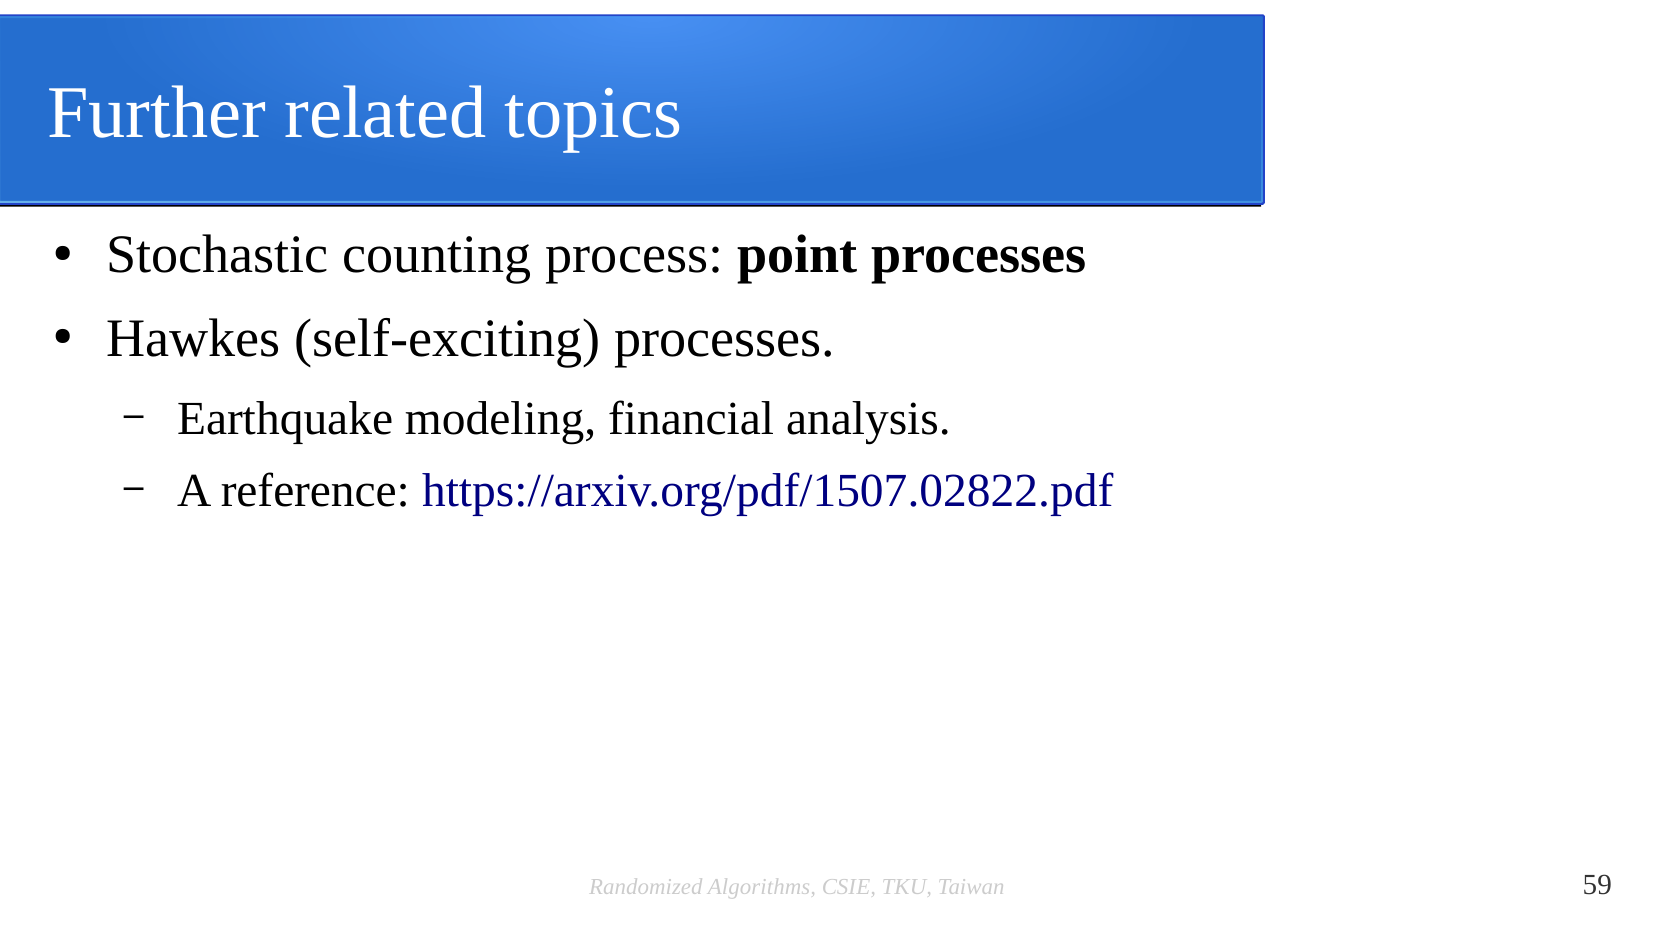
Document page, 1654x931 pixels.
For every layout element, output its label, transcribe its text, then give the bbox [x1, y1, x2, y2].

list Stochastic counting process: point processes Hawkes (self-exciting) processes. Earthquake modeling, financial analysis. A reference: https://arxiv.org/pdf/1507.02822.pdf [35, 224, 1524, 764]
title Further related topics [47, 35, 1199, 189]
